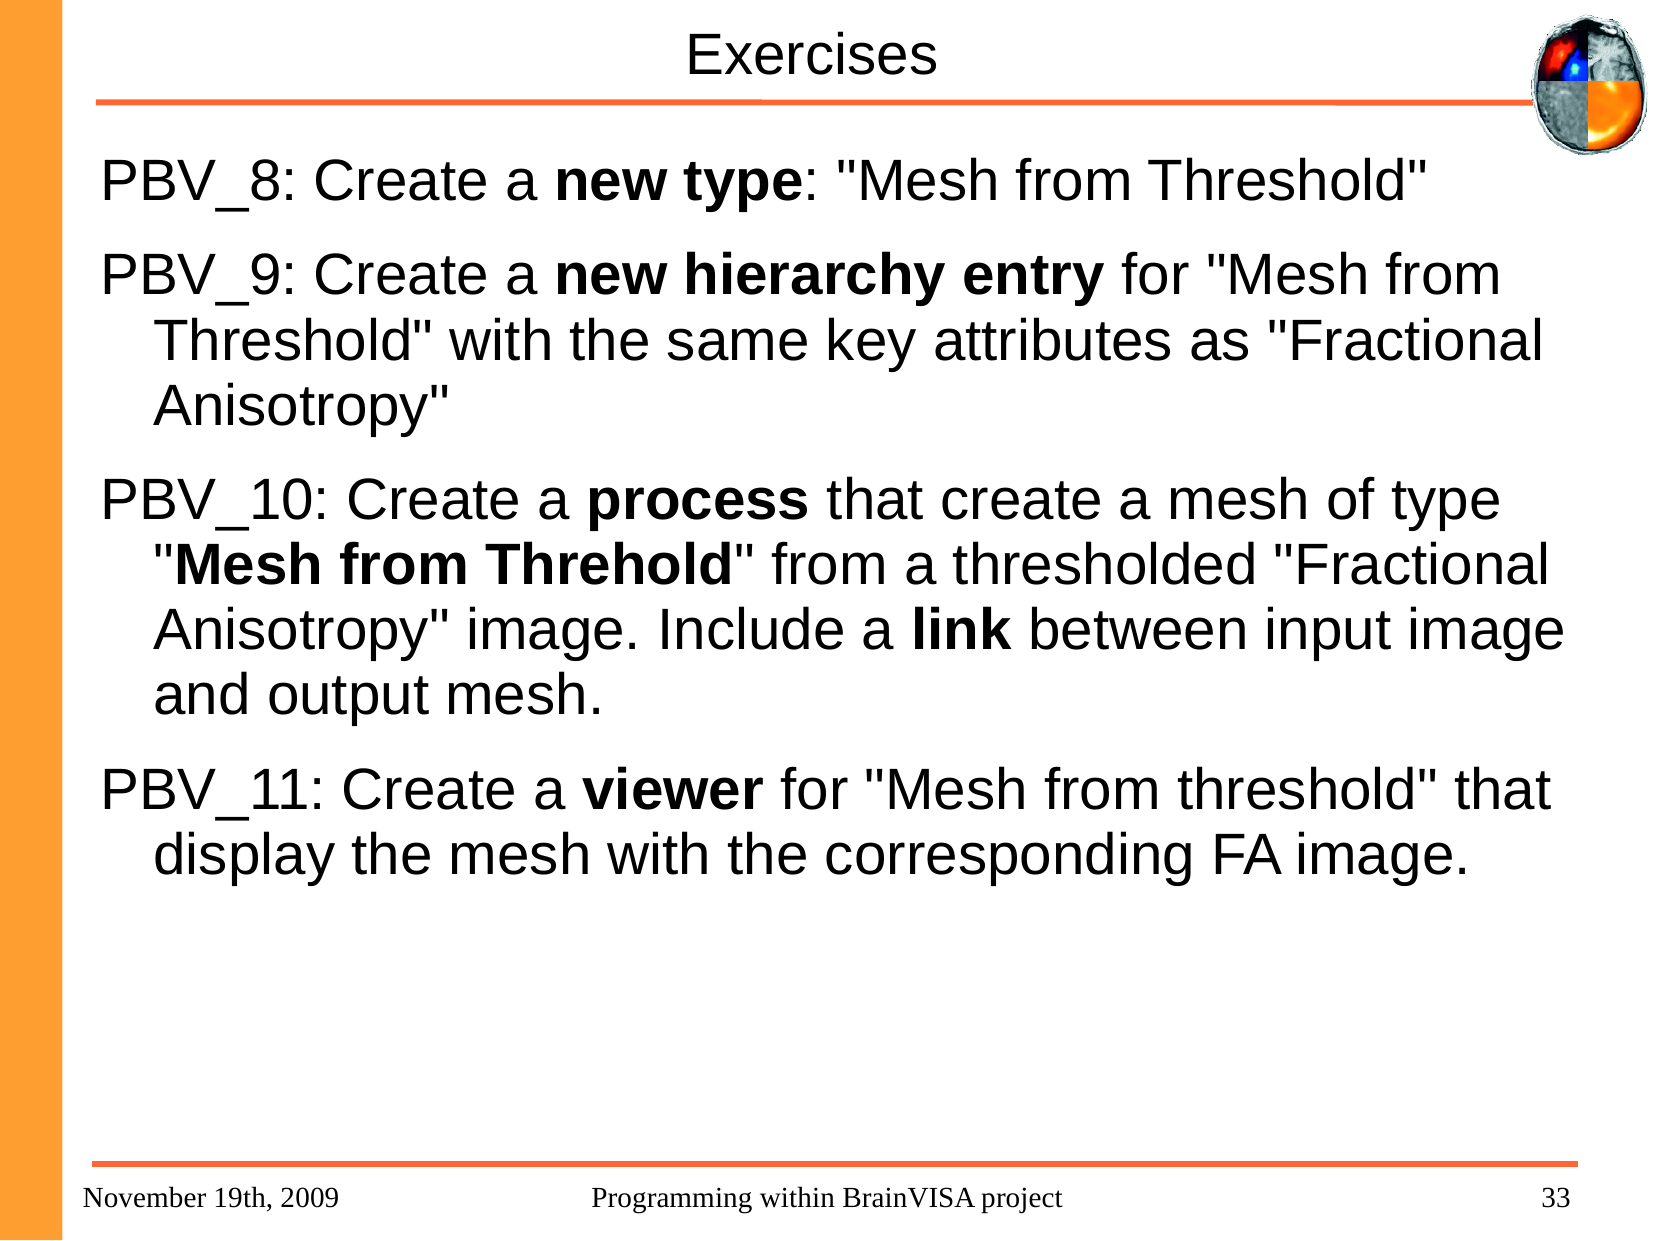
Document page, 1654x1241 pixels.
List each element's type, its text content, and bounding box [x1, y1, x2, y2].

picture [1530, 14, 1649, 157]
list PBV_8: Create a new type: "Mesh from Threshold" PBV_9: Create a new hierarchy entry for "Mesh from Threshold" with the same key attributes as "Fractional Anisotropy" PBV_10: Create a process that create a mesh of type "Mesh from Threhold" from a thresholded "Fractional Anisotropy" image. Include a link between input image and output mesh. PBV_11: Create a viewer for "Mesh from threshold" that display the mesh with the corresponding FA image. [82, 147, 1571, 967]
title Exercises [88, 19, 1536, 89]
